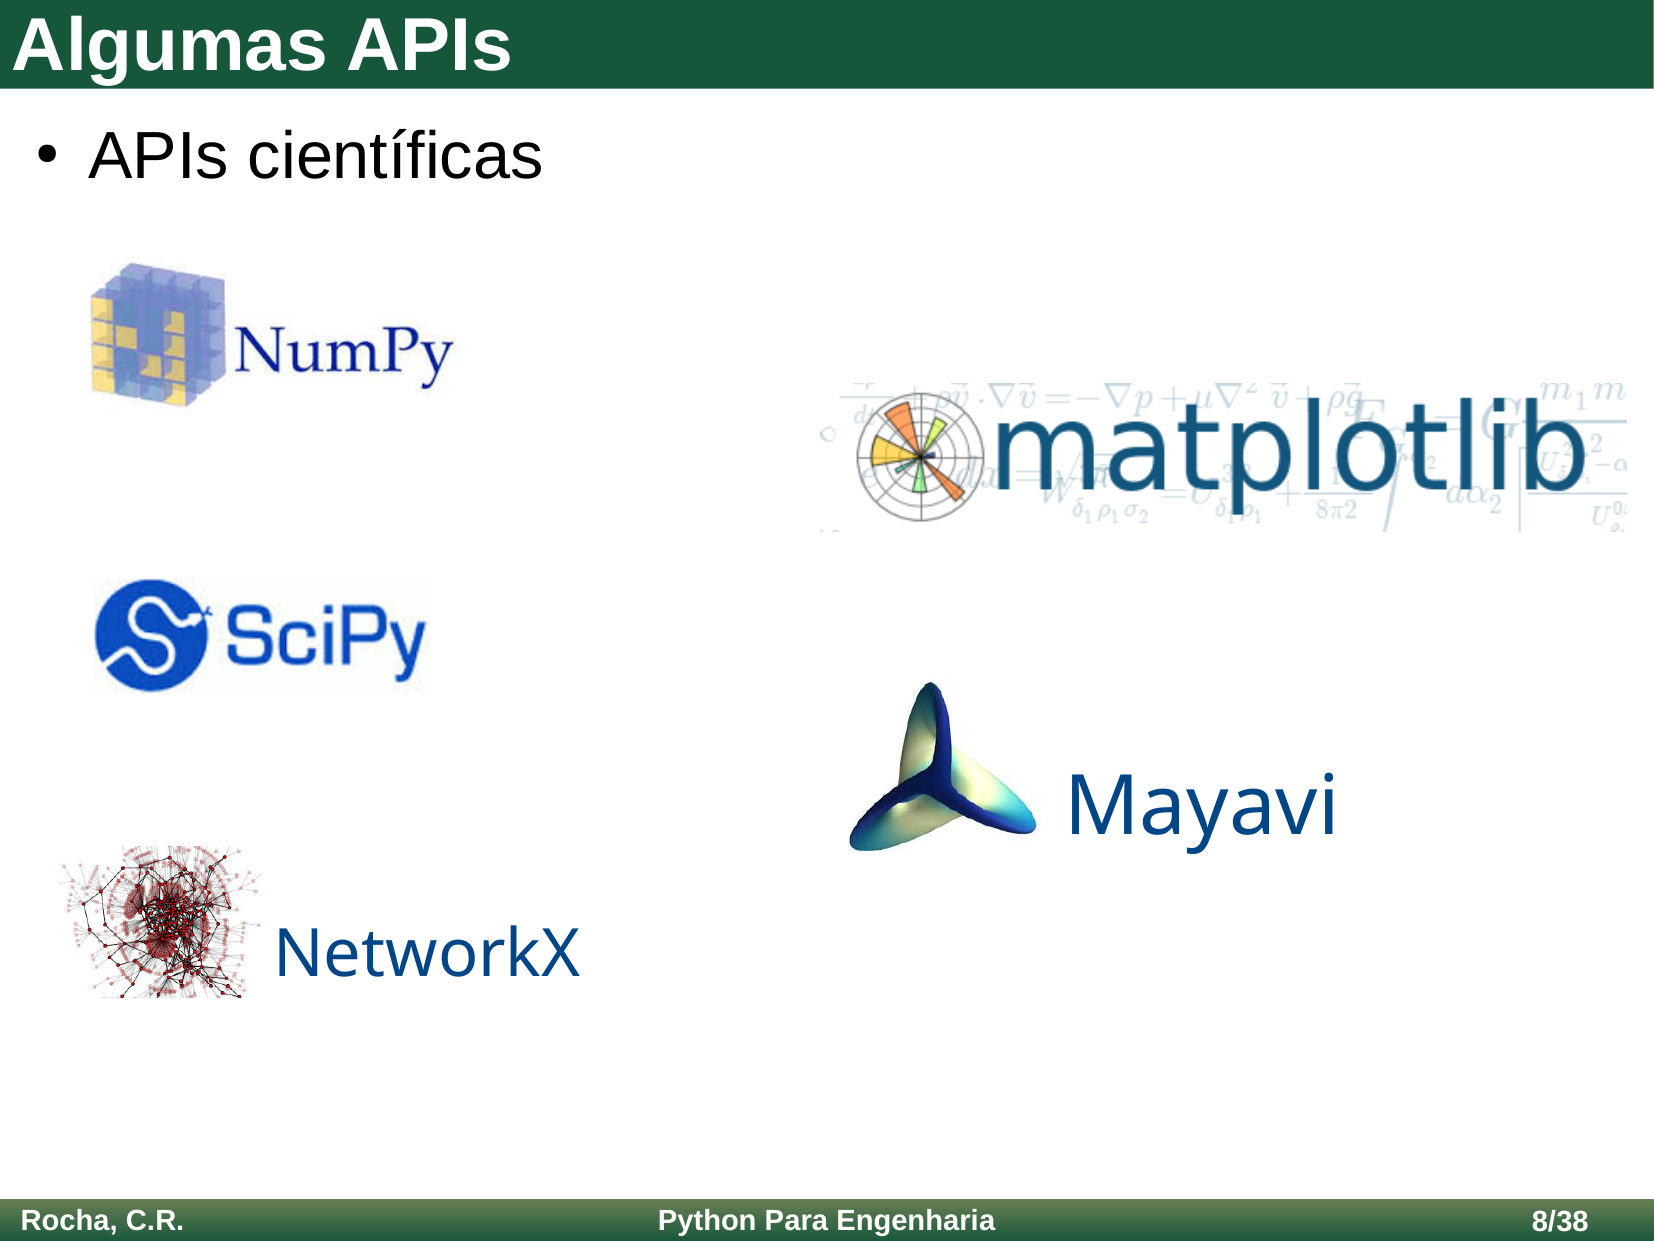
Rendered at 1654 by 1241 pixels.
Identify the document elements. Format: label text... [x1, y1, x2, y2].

picture [94, 578, 429, 694]
title Algumas APIs [11, 0, 1625, 89]
text_box Mayavi [1049, 738, 1373, 870]
picture [59, 846, 262, 999]
picture [833, 673, 1058, 851]
list APIs científicas [17, 118, 1625, 1152]
picture [80, 212, 461, 426]
picture [820, 383, 1627, 532]
text_box NetworkX [258, 897, 604, 999]
